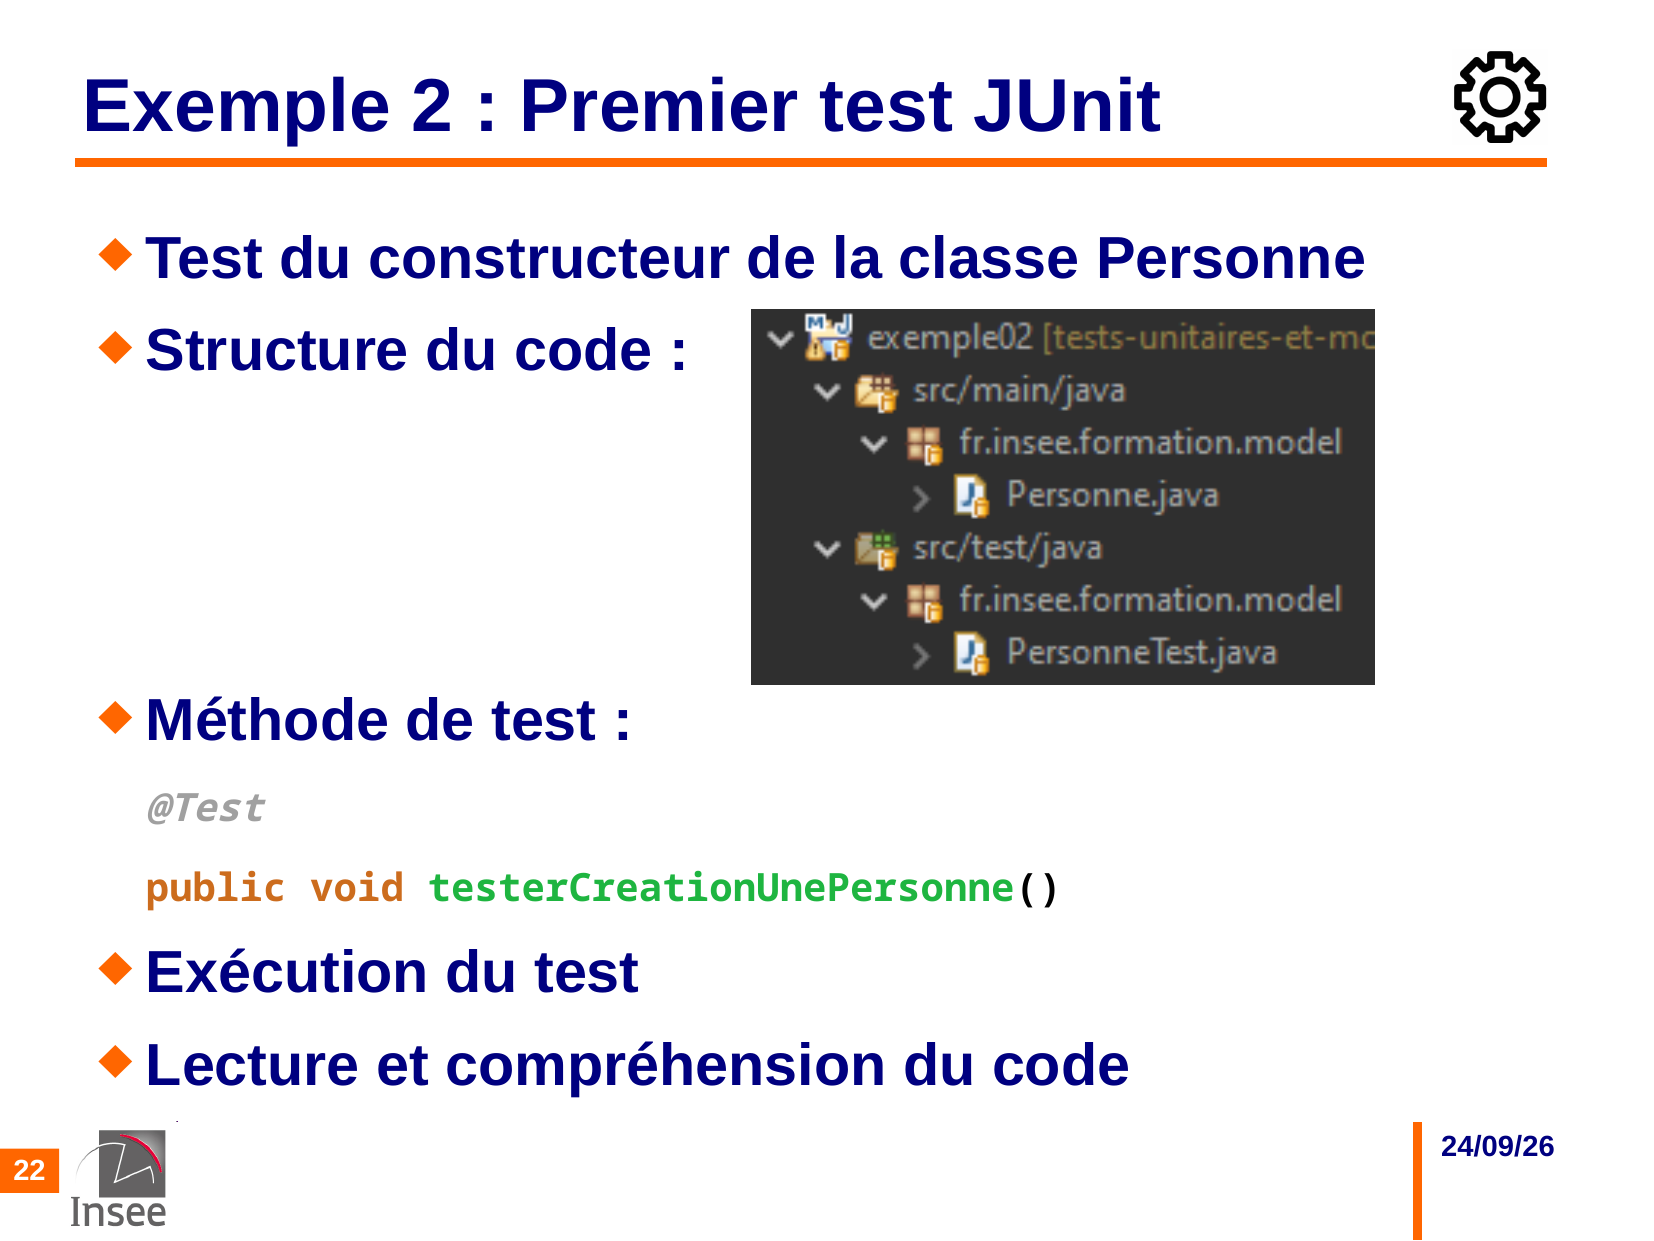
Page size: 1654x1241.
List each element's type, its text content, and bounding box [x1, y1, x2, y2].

picture [1452, 49, 1548, 145]
list Test du constructeur de la classe Personne Structure du code : Méthode de test : @Test public void testerCreationUnePersonne() Exécution du test Lecture et compréhension du code [82, 224, 1571, 1099]
title Exemple 2 : Premier test JUnit [82, 49, 1619, 163]
picture [62, 1121, 178, 1241]
picture [751, 309, 1375, 686]
